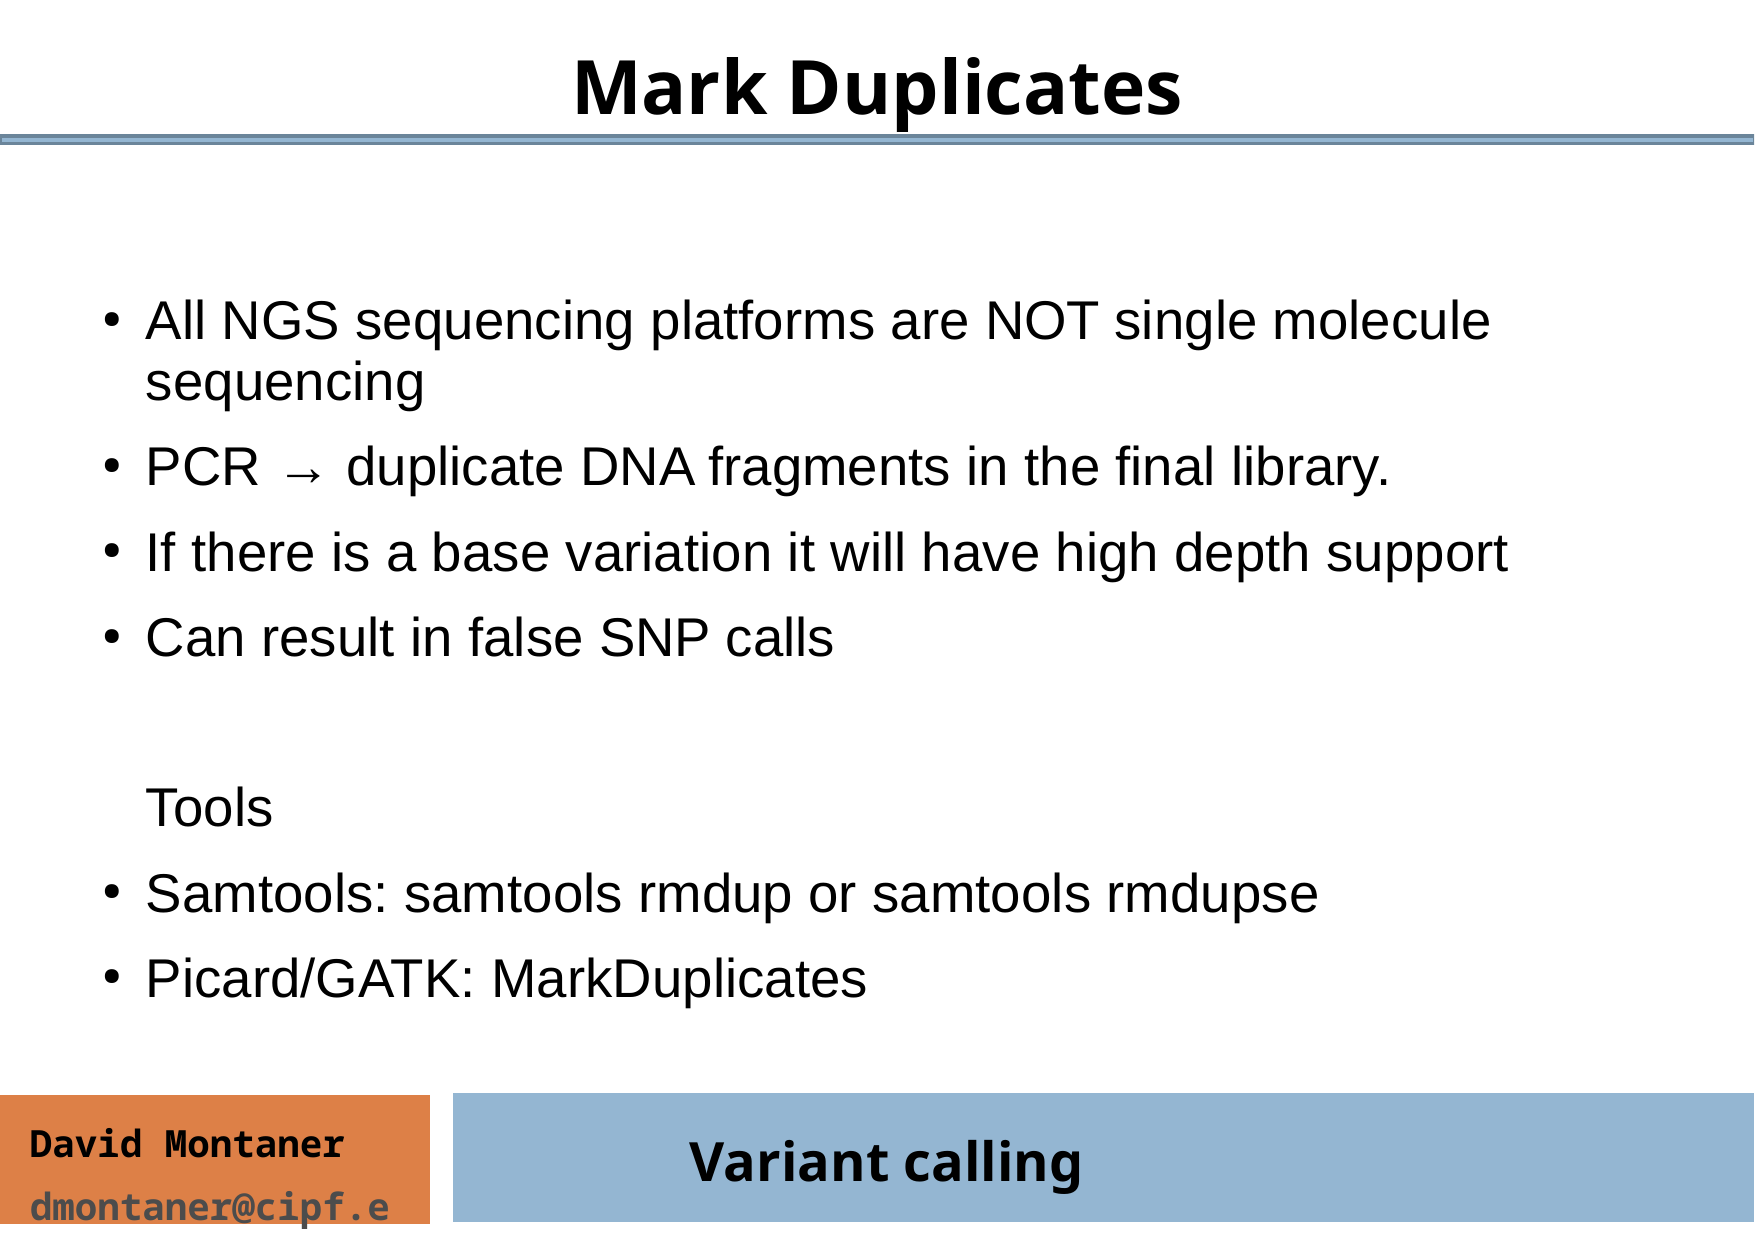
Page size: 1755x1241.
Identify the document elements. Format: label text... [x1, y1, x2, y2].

text_box David Montaner dmontaner@cipf.es [15, 1110, 406, 1213]
text_box Mark Duplicates [67, 27, 1688, 129]
text_box Variant calling [675, 1116, 1726, 1194]
text_box [0, 136, 1754, 144]
list All NGS sequencing platforms are NOT single molecule sequencing PCR → duplicate DNA fragments in the final library. If there is a base variation it will have high depth support Can result in false SNP calls Tools Samtools: samtools rmdup or samtools rmdupse Picard/GATK: MarkDuplicates [87, 290, 1632, 1010]
